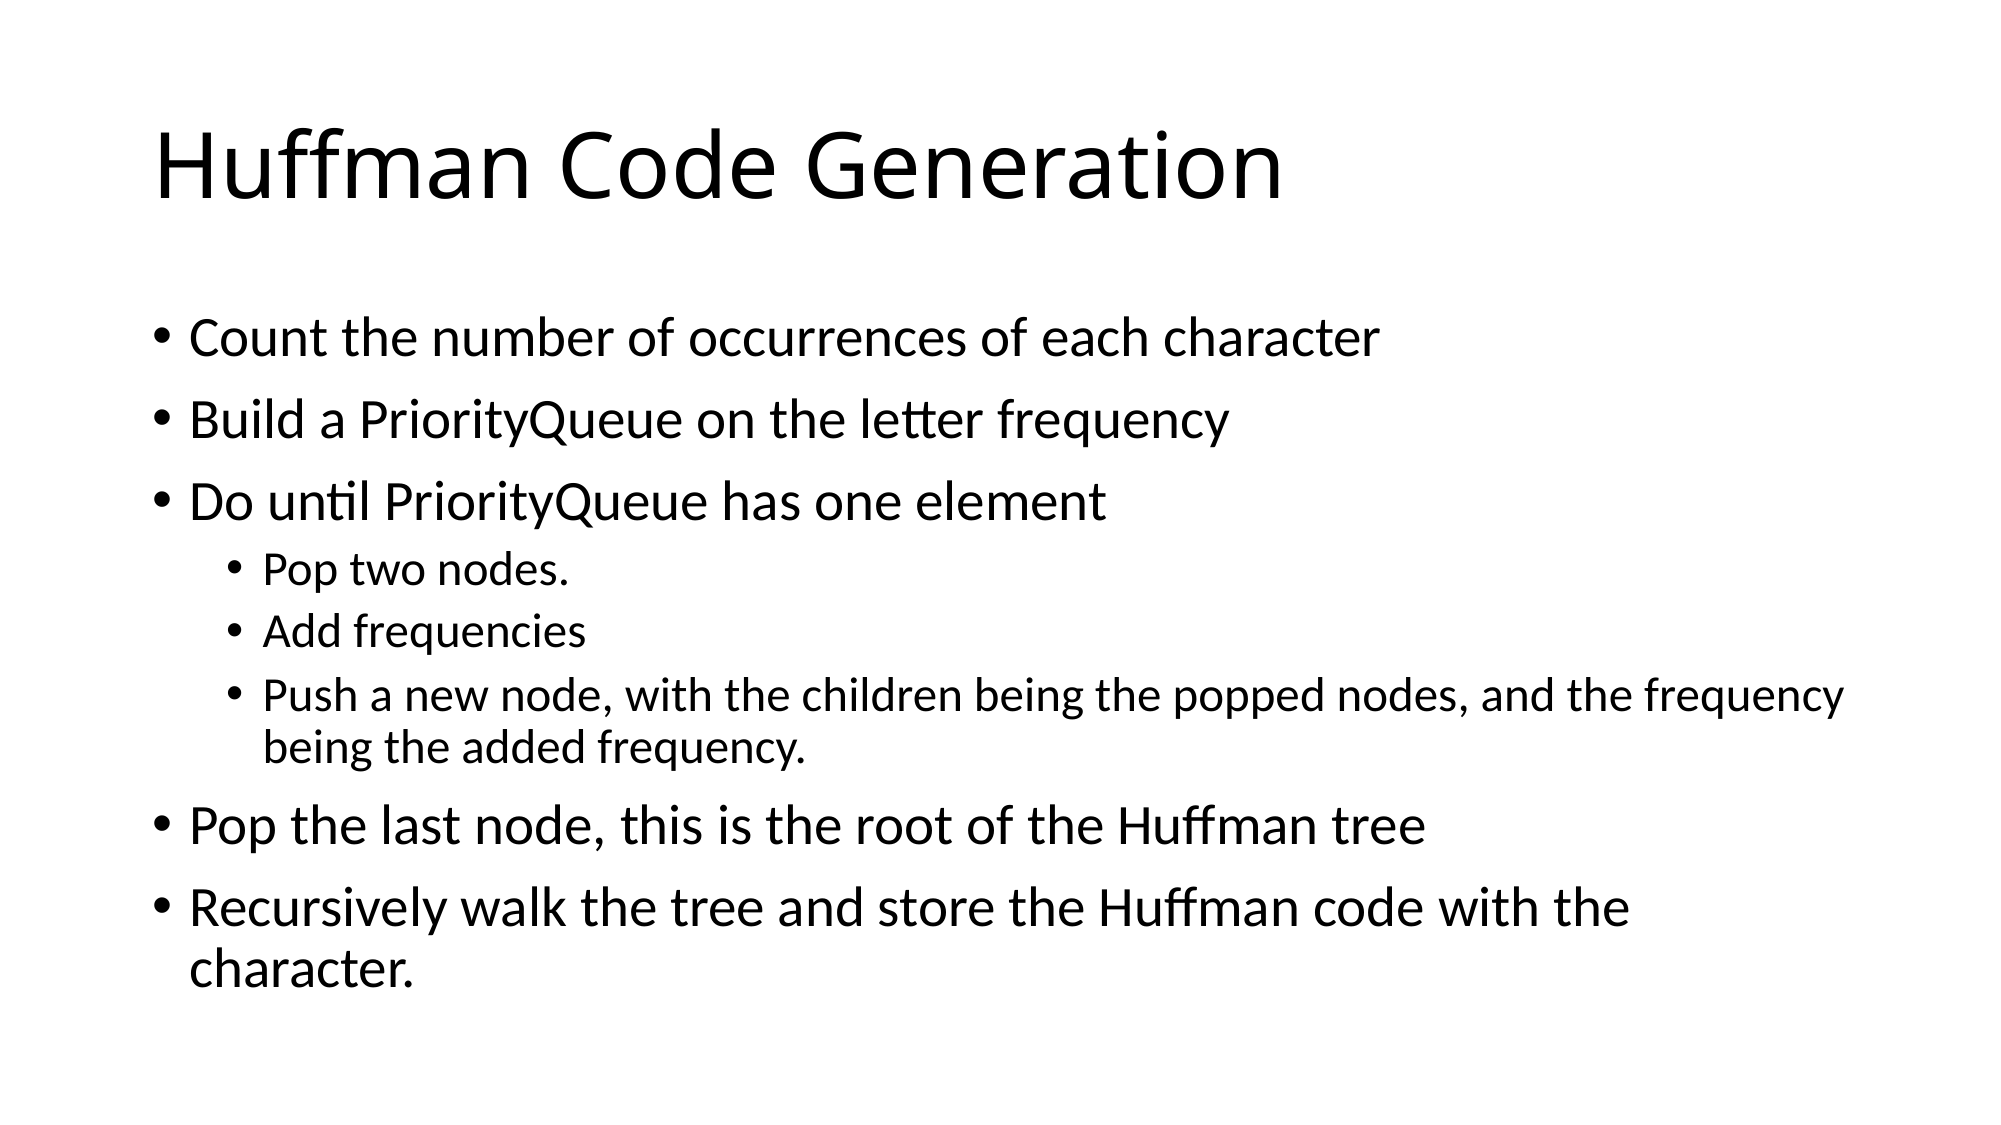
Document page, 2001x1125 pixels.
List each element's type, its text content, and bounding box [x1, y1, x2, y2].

list Count the number of occurrences of each character Build a PriorityQueue on the letter frequency Do until PriorityQueue has one element Pop two nodes. Add frequencies Push a new node, with the children being the popped nodes, and the frequency being the added frequency. Pop the last node, this is the root of the Huffman tree Recursively walk the tree and store the Huffman code with the character. [137, 299, 1863, 1014]
title Huffman Code Generation [137, 59, 1863, 278]
